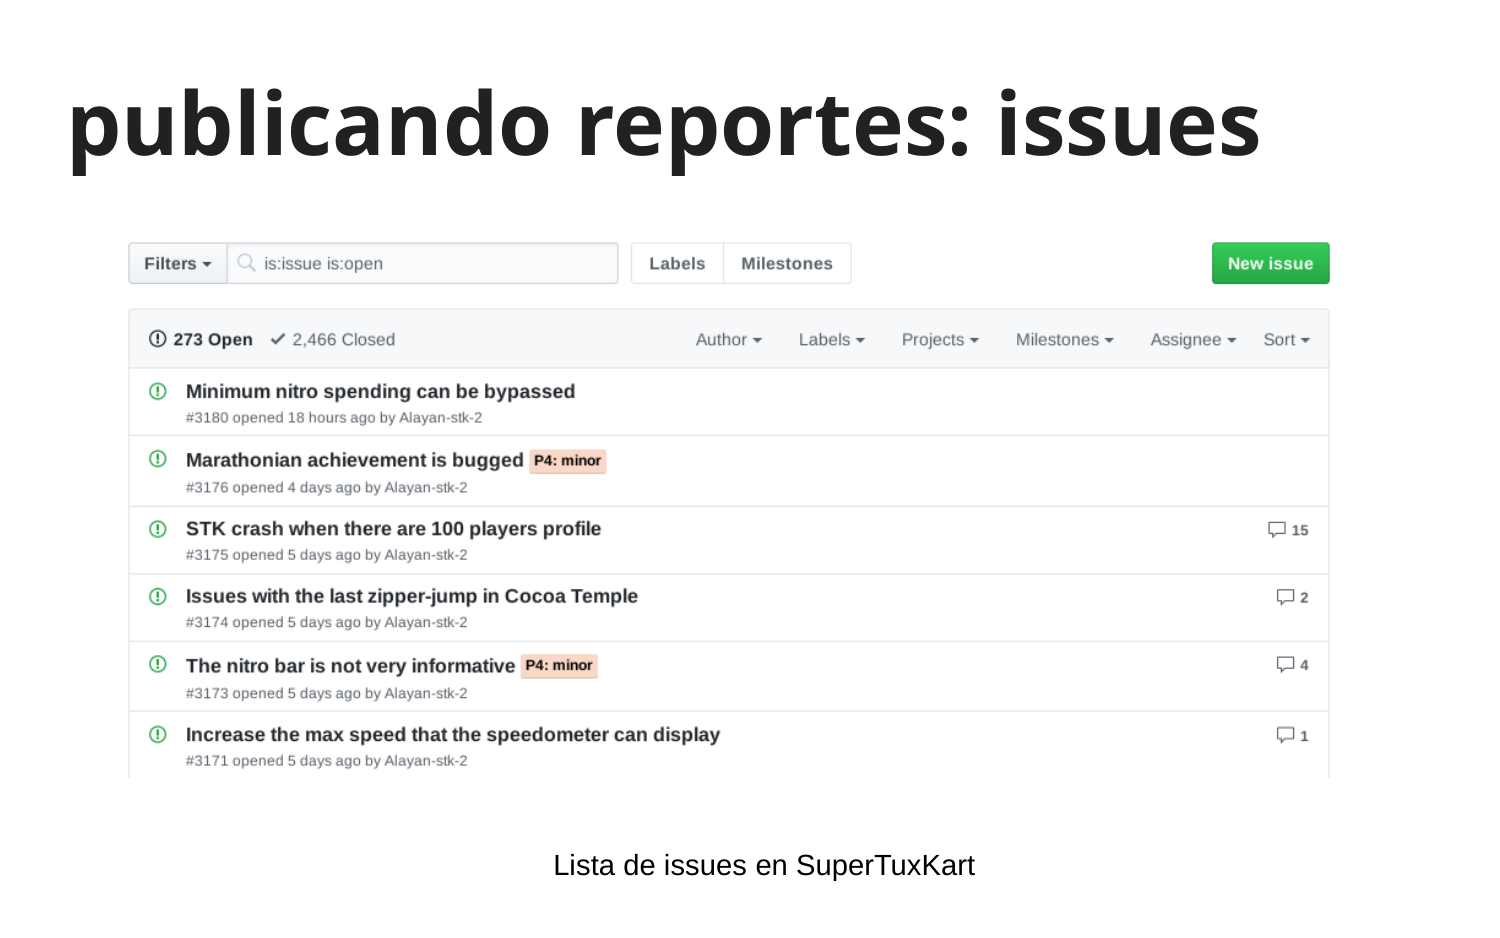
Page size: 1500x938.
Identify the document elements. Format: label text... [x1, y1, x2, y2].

title publicando reportes: issues [51, 53, 1449, 200]
picture [88, 229, 1412, 778]
text_box Lista de issues en SuperTuxKart [179, 831, 1350, 886]
